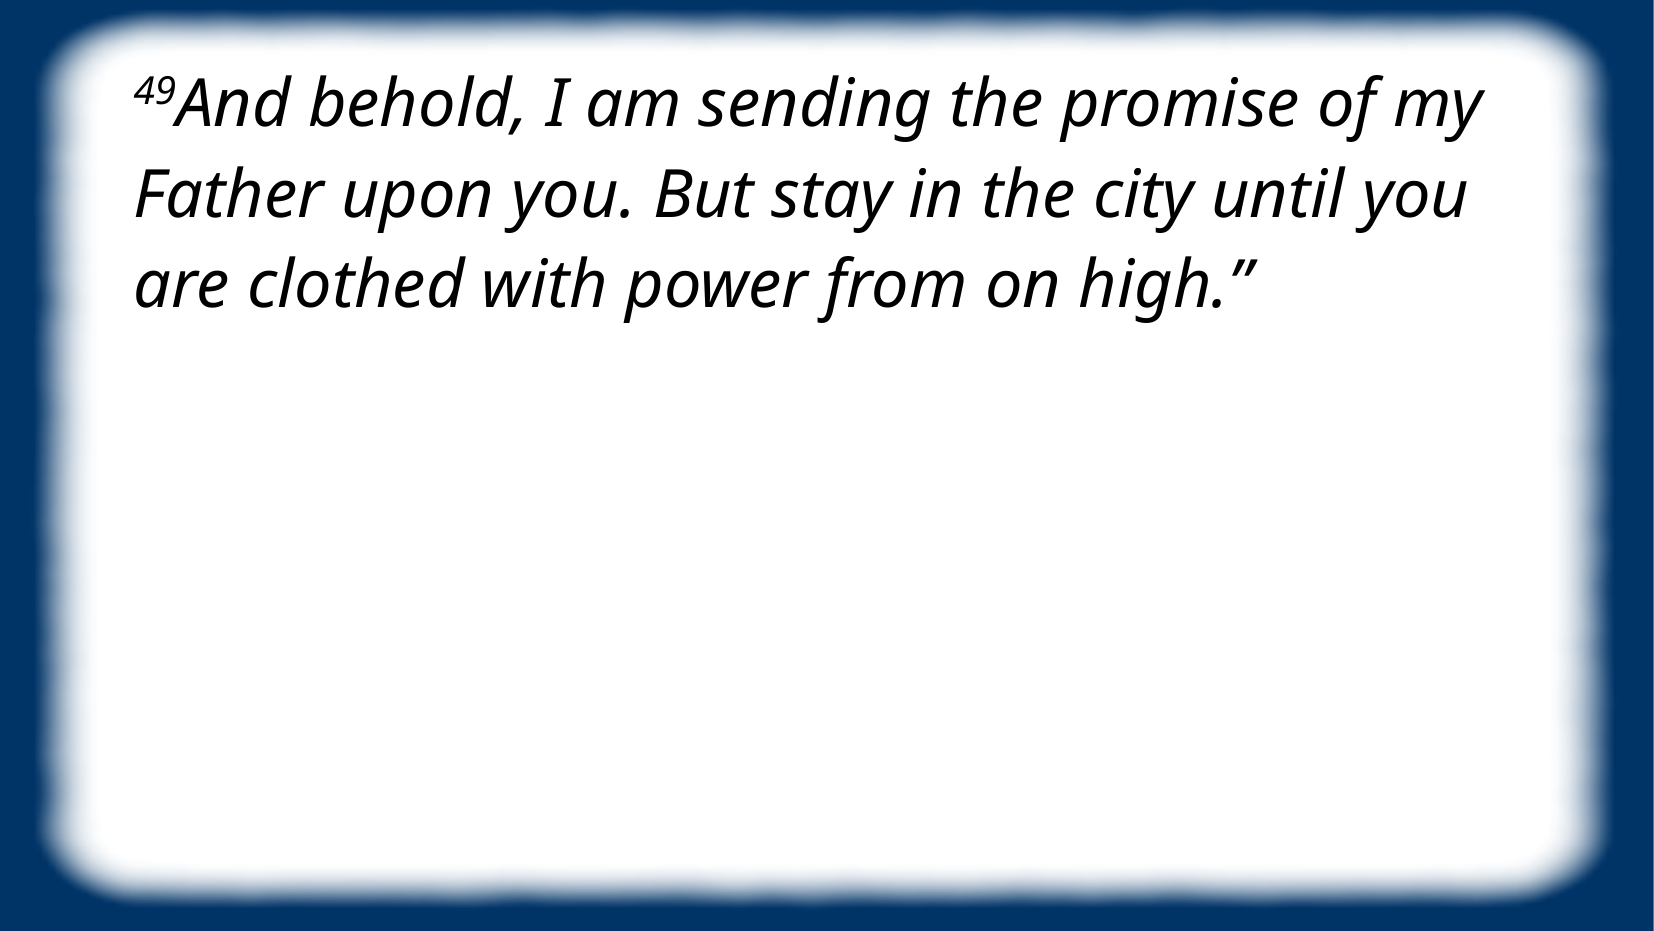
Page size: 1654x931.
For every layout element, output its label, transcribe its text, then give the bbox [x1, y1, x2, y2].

picture [0, 0, 1654, 931]
text_box 49And behold, I am sending the promise of my Father upon you. But stay in the city until you are clothed with power from on high.” [118, 47, 1544, 329]
